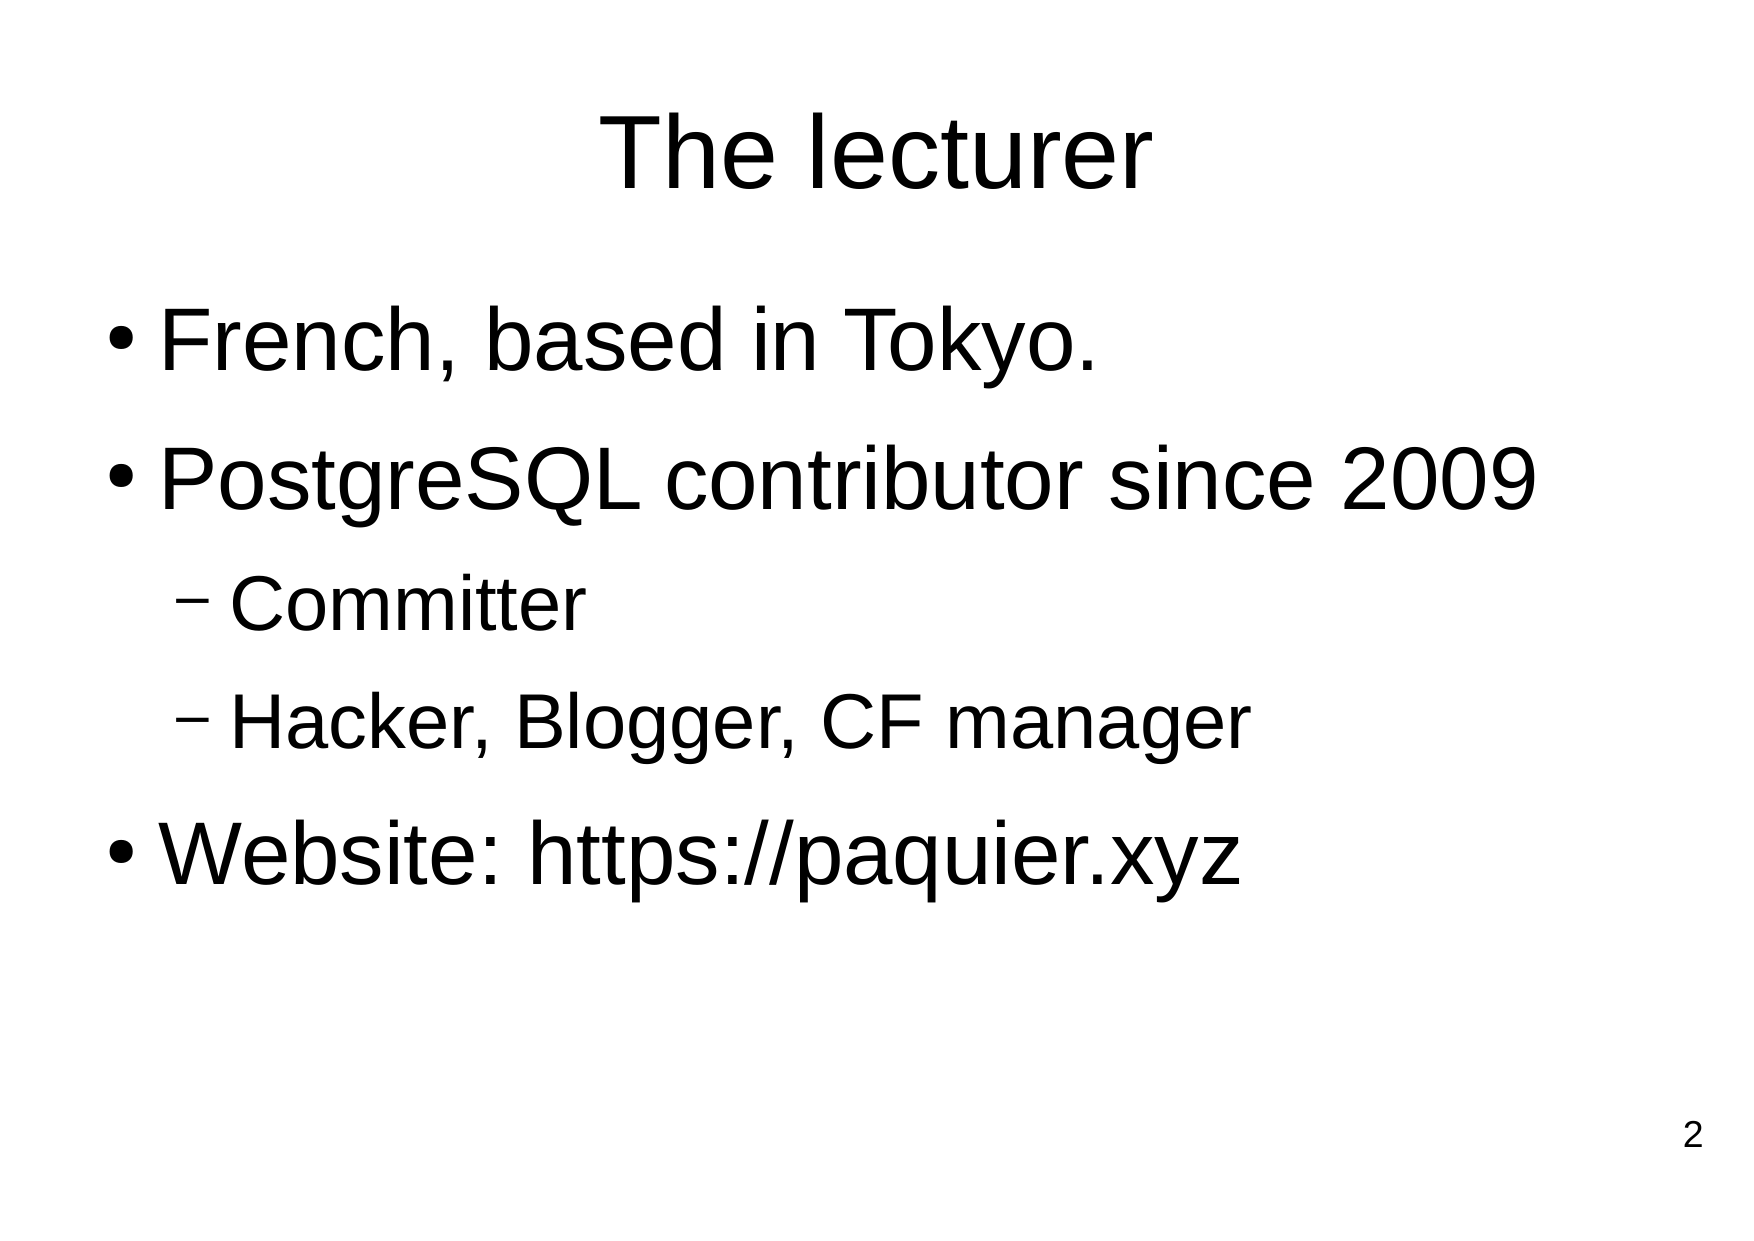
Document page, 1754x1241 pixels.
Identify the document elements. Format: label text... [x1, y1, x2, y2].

text_box <number> [1447, 1106, 1719, 1201]
title The lecturer [87, 49, 1667, 257]
list French, based in Tokyo. PostgreSQL contributor since 2009 Committer Hacker, Blogger, CF manager Website: https://paquier.xyz [87, 290, 1667, 1010]
